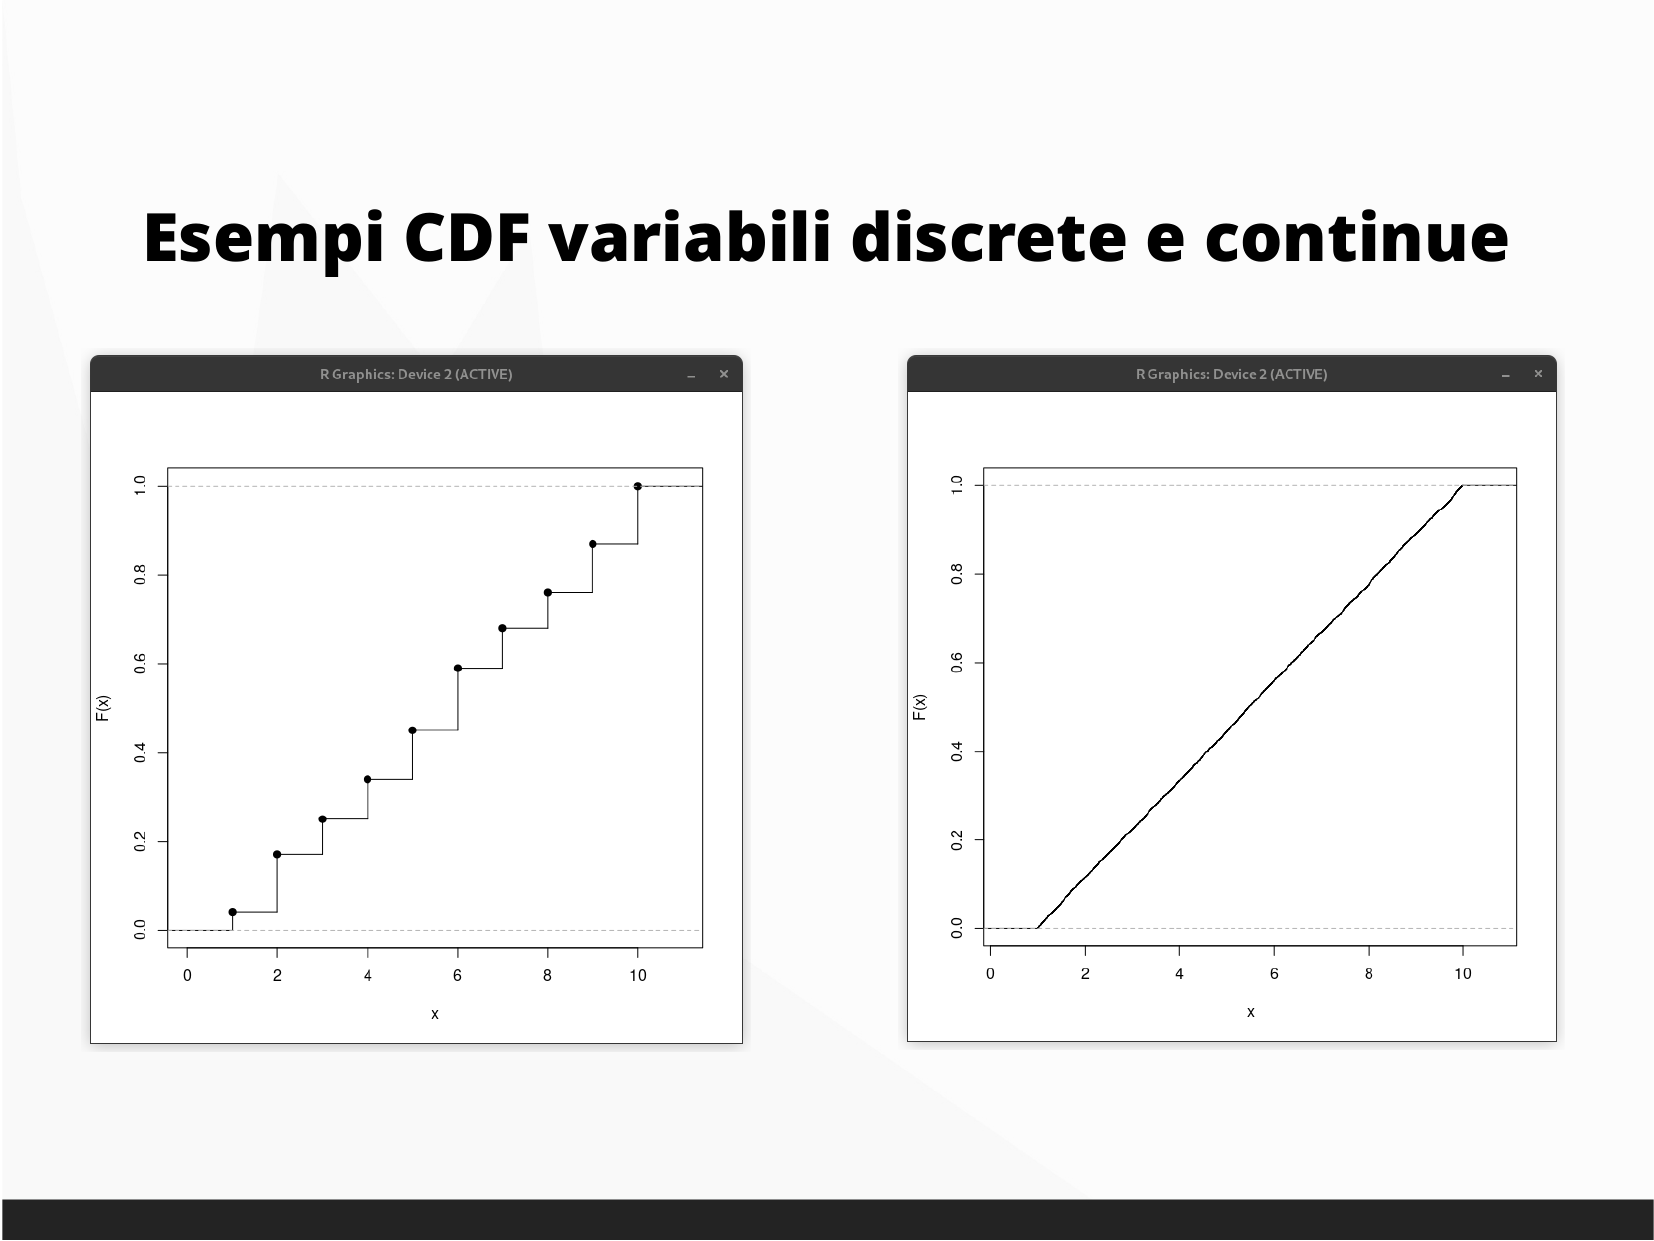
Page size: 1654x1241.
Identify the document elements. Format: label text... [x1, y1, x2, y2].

title Esempi CDF variabili discrete e continue [82, 132, 1571, 340]
picture [2, 0, 1654, 1241]
